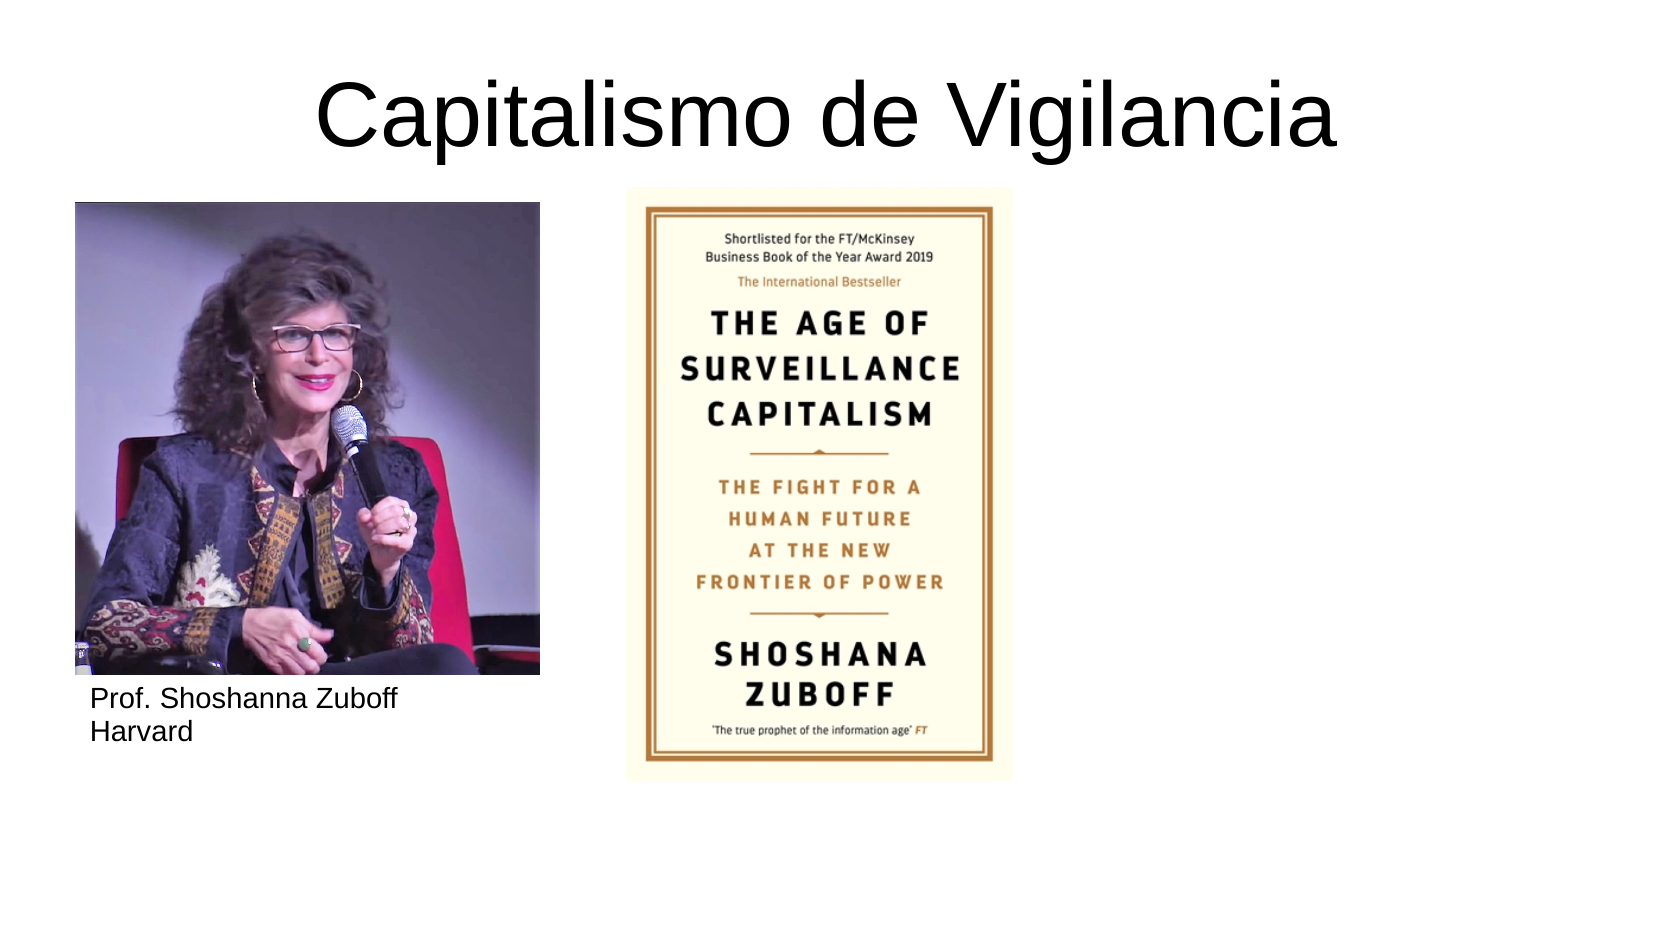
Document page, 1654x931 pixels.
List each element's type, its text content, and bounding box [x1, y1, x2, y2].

title Capitalismo de Vigilancia [82, 37, 1571, 193]
text_box Prof. Shoshanna Zuboff Harvard [75, 675, 563, 756]
picture [75, 202, 540, 675]
picture [626, 187, 1013, 781]
